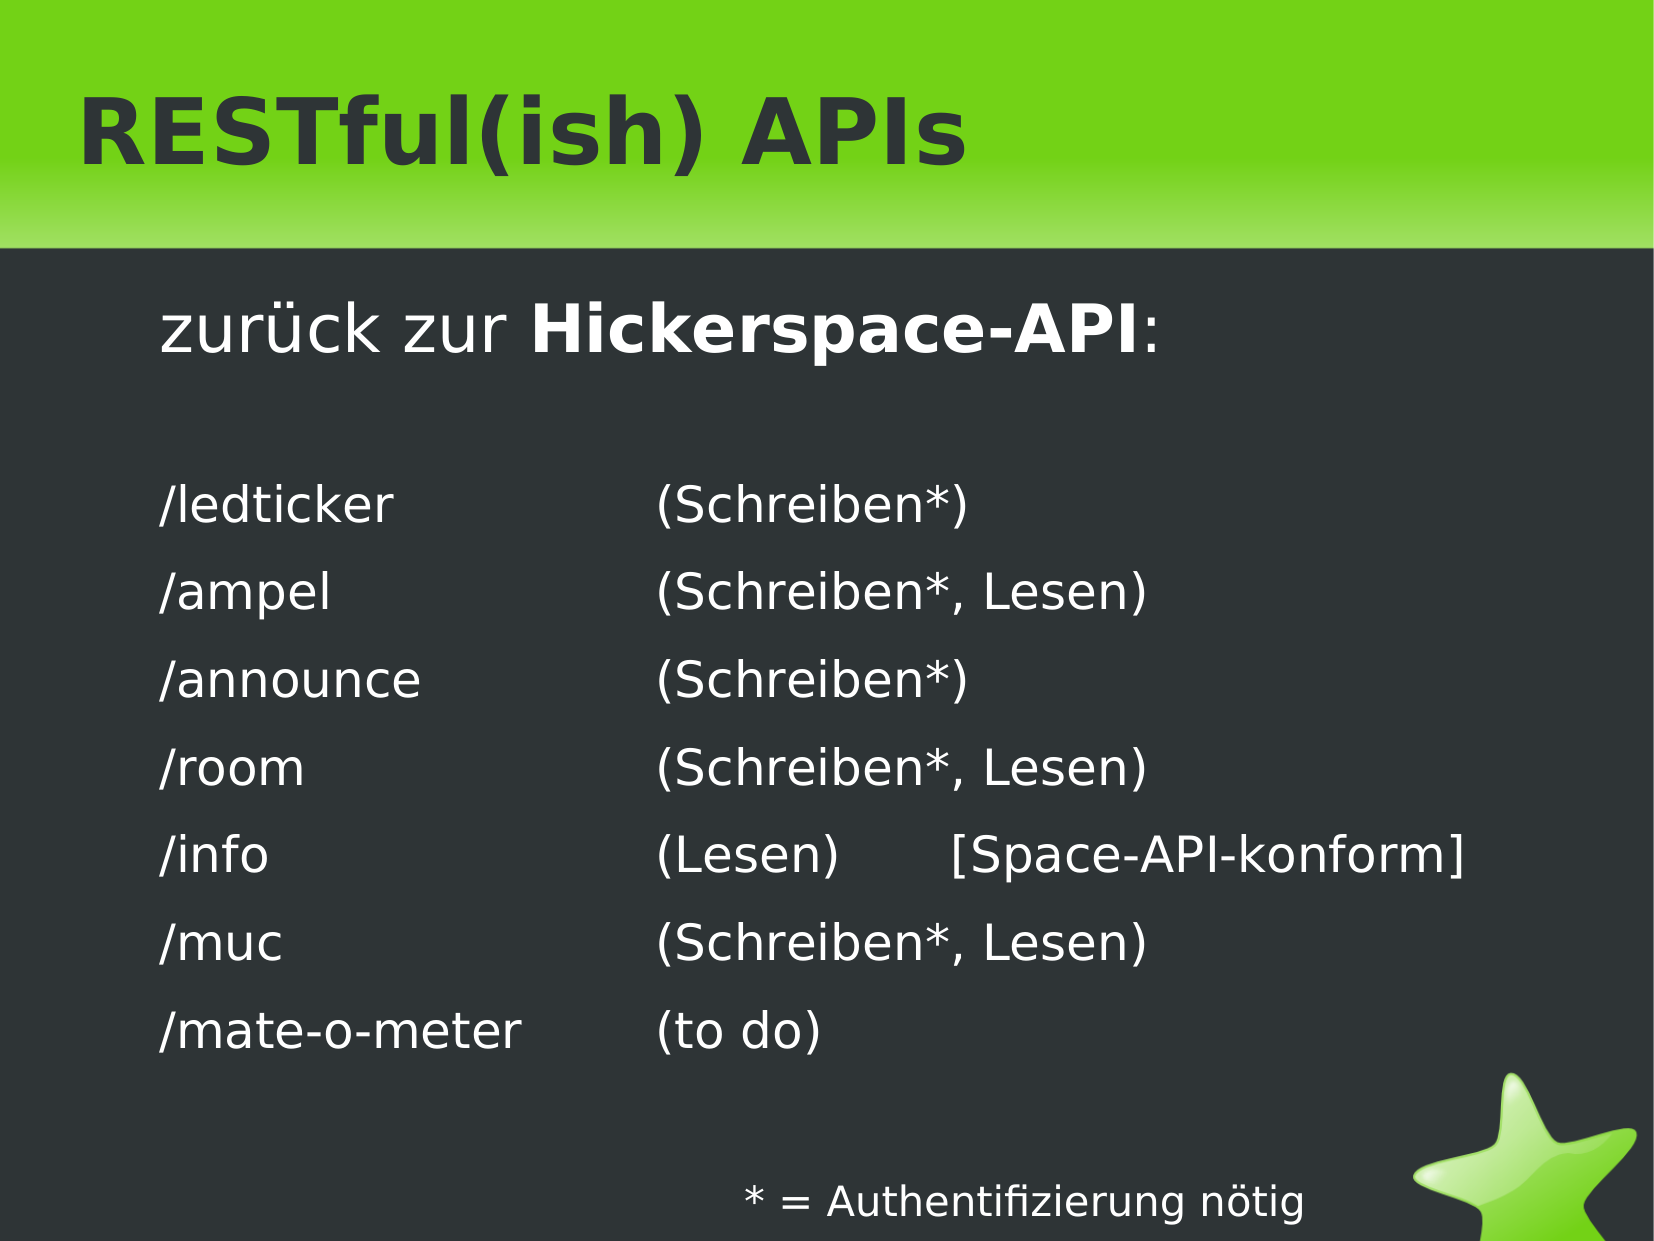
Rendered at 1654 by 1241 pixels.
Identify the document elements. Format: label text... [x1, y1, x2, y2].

picture [0, 0, 1654, 1241]
title RESTful(ish) APIs [76, 29, 1565, 237]
list zurück zur Hickerspace-API: /ledticker (Schreiben*) /ampel (Schreiben*, Lesen) /announce (Schreiben*) /room (Schreiben*, Lesen) /info (Lesen) [Space-API-konform] /muc (Schreiben*, Lesen) /mate-o-meter (to do) * = Authentifizierung nötig [70, 290, 1559, 1227]
